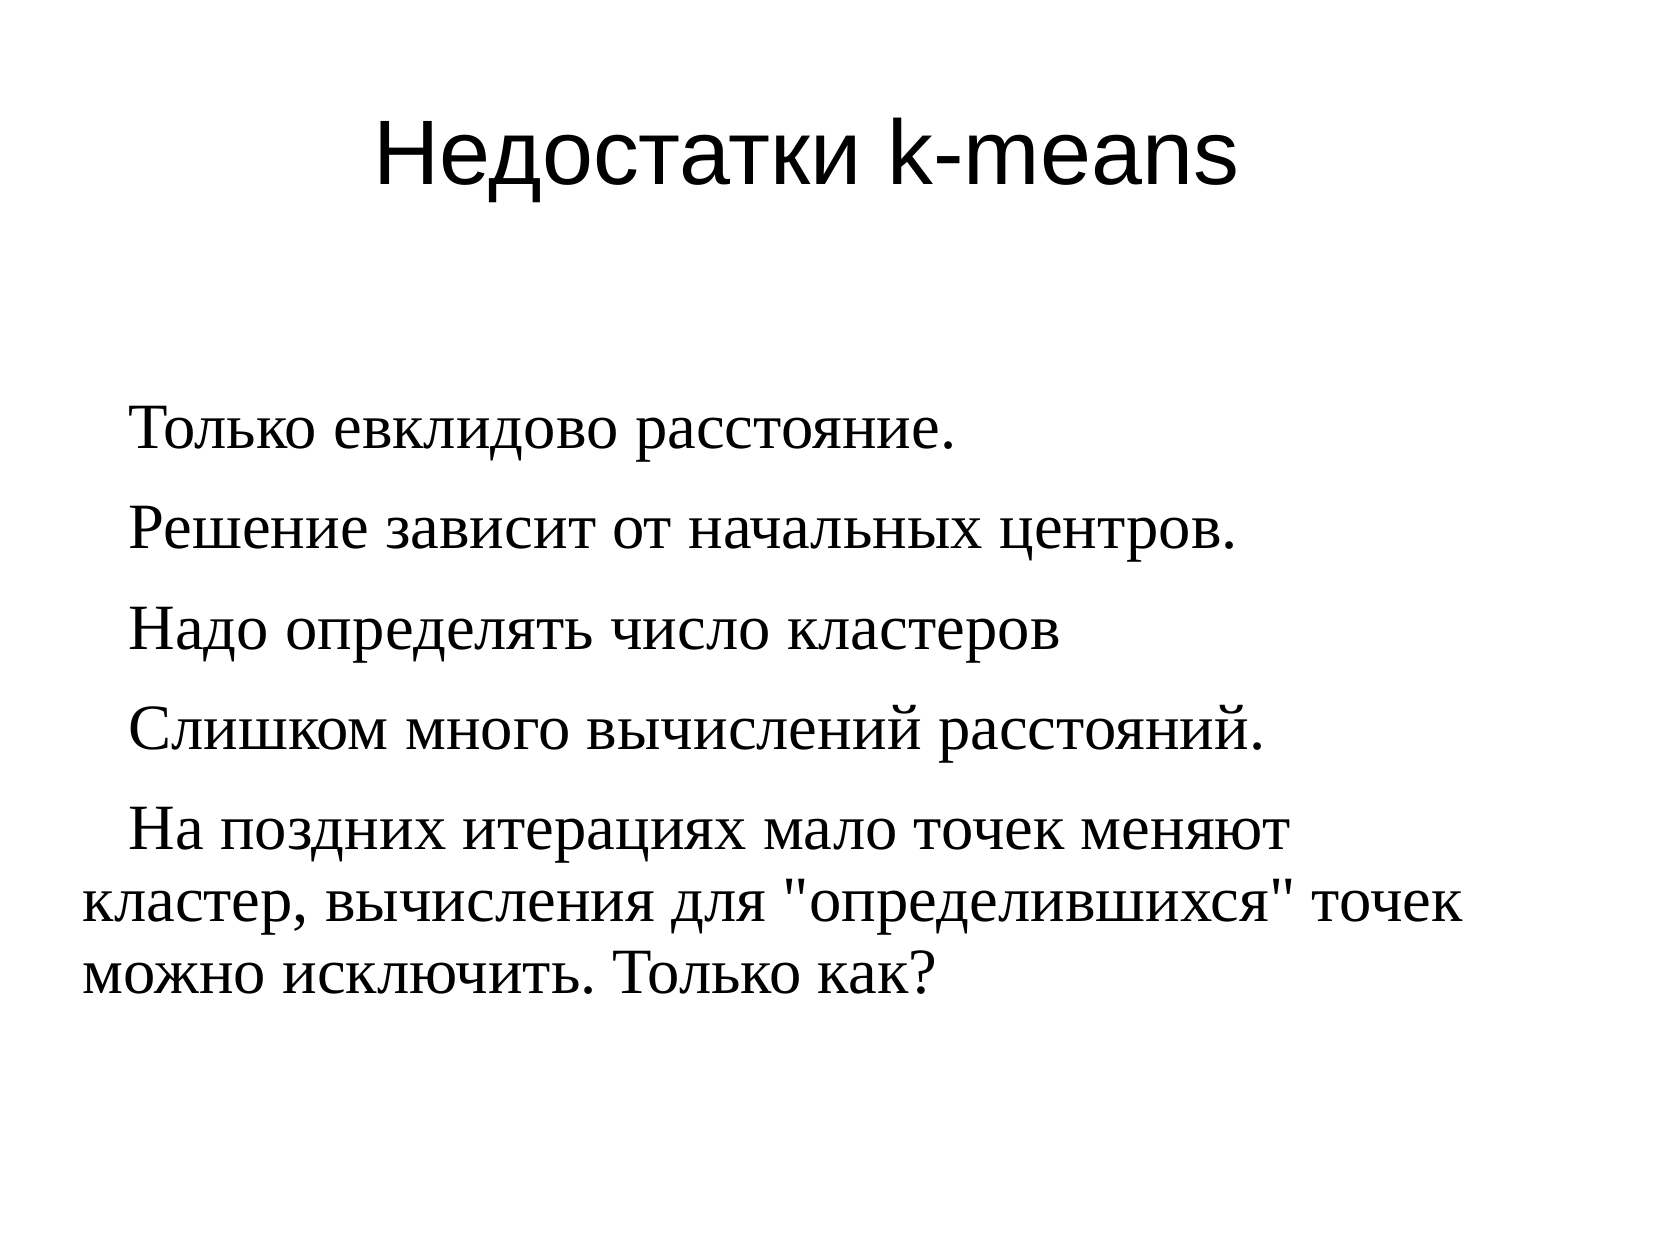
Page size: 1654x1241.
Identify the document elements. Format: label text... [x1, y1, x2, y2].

list Только евклидово расстояние. Решение зависит от начальных центров. Надо определять число кластеров Слишком много вычислений расстояний. На поздних итерациях мало точек меняют кластер, вычисления для "определившихся" точек можно исключить. Только как? [82, 290, 1571, 1010]
title Недостатки k-means [82, 49, 1571, 257]
